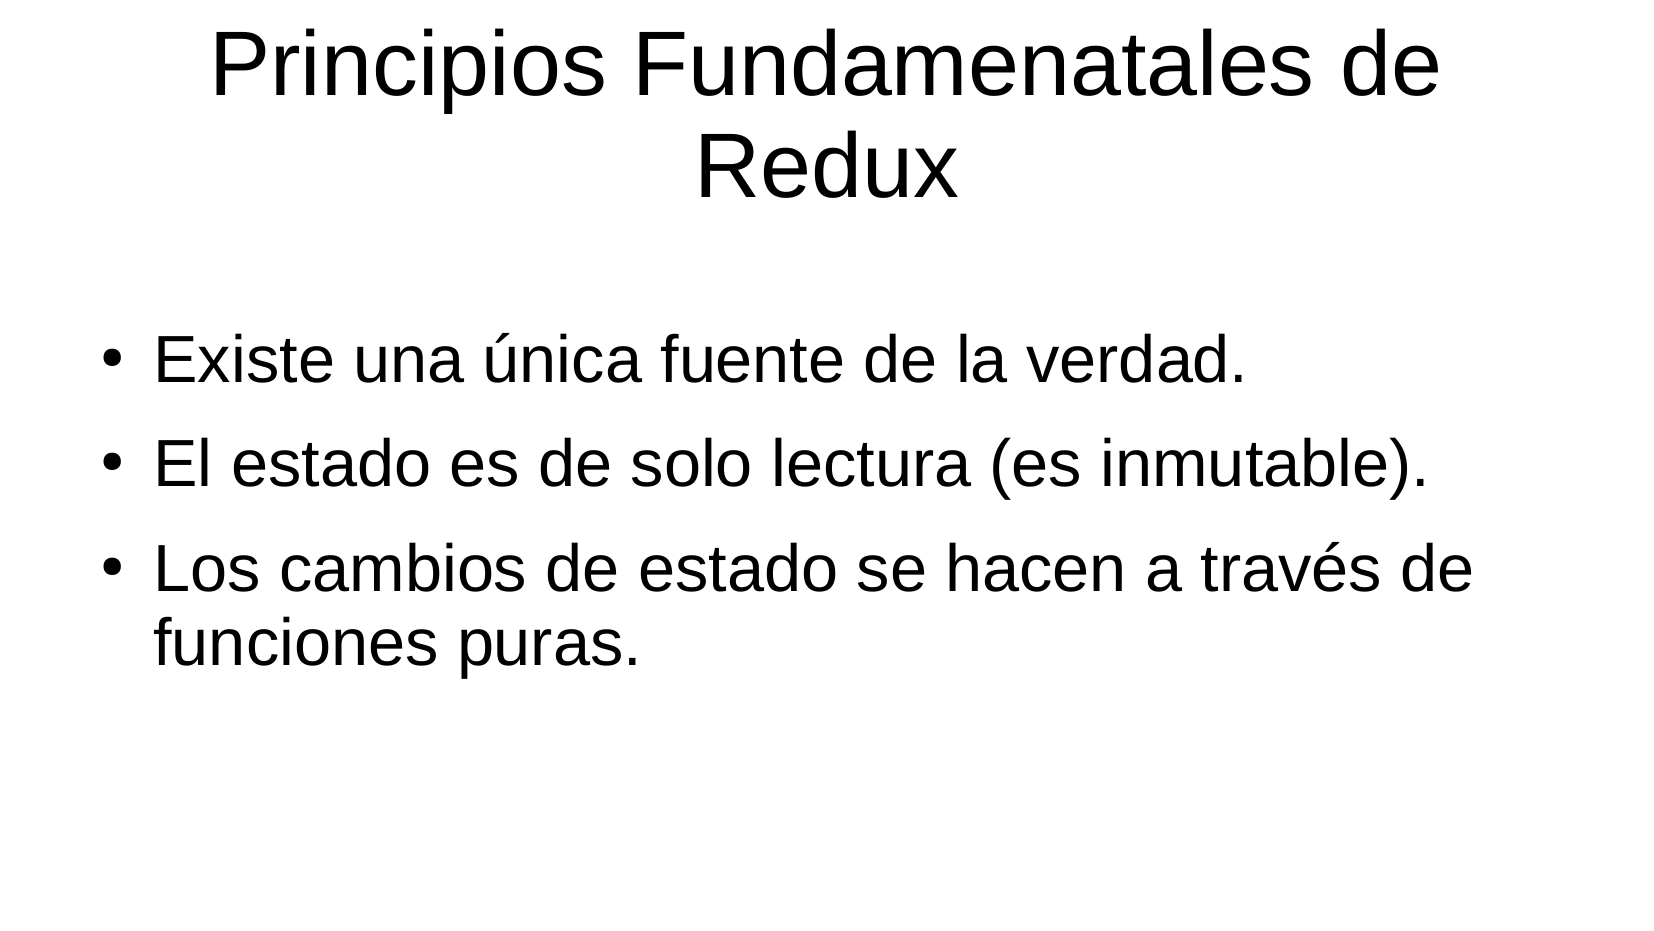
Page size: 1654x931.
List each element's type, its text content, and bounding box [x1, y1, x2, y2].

list Existe una única fuente de la verdad. El estado es de solo lectura (es inmutable). Los cambios de estado se hacen a través de funciones puras. [82, 217, 1571, 758]
title Principios Fundamenatales de Redux [82, 12, 1571, 217]
